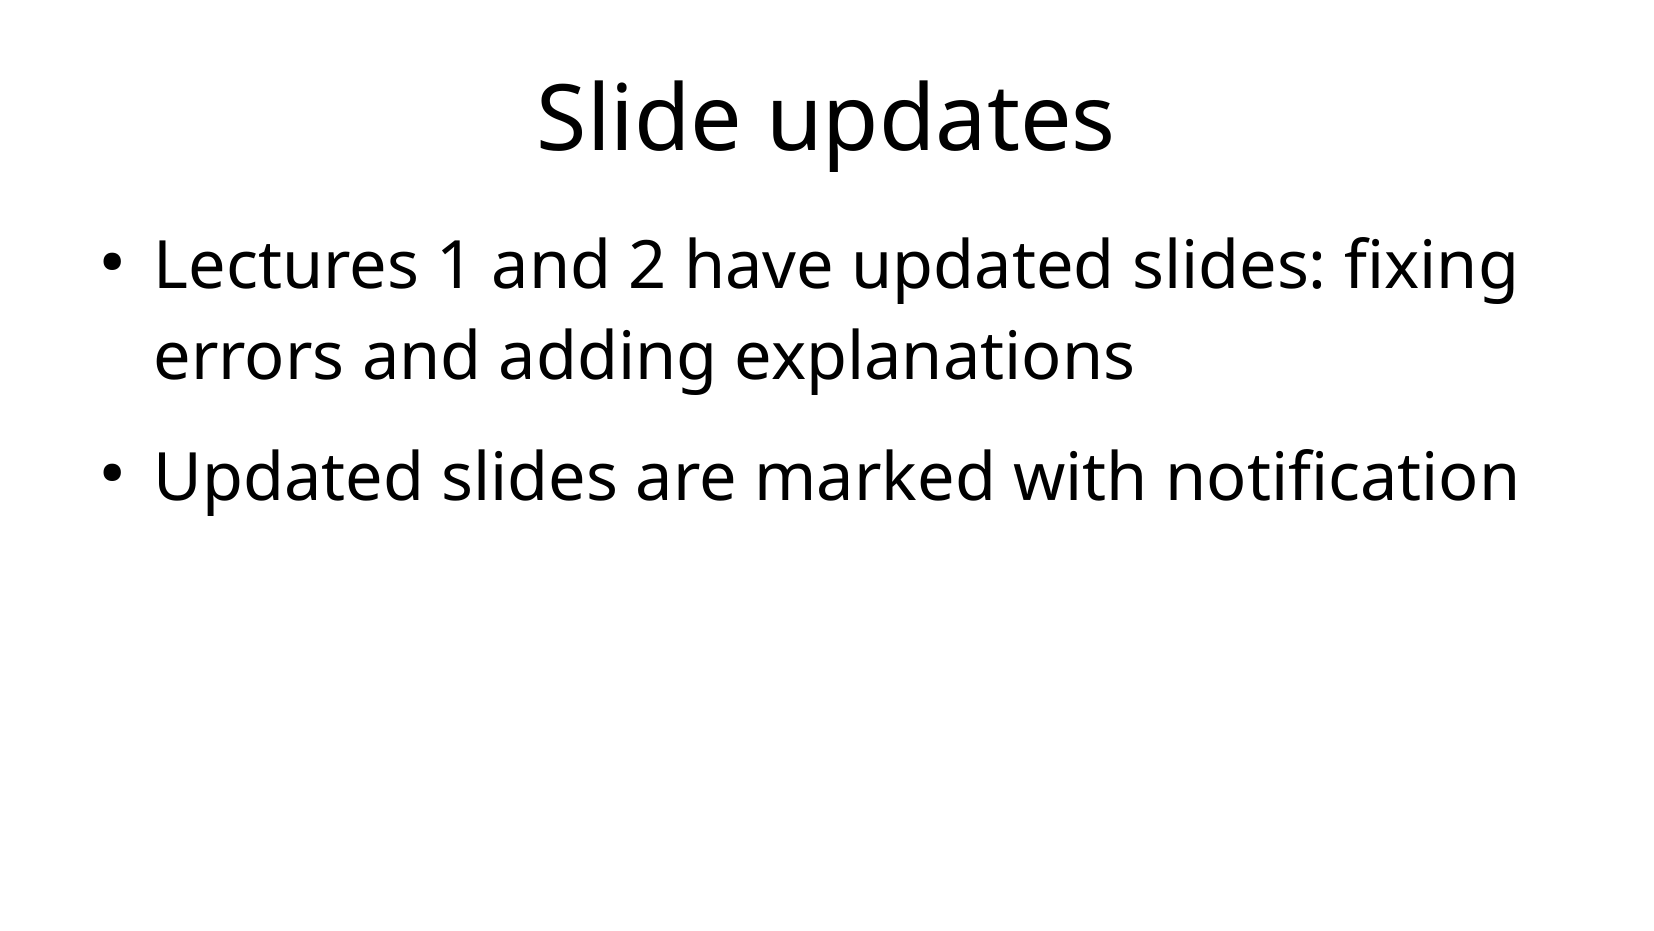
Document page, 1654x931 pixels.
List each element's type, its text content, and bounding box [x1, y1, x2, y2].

title Slide updates [82, 37, 1571, 193]
list Lectures 1 and 2 have updated slides: fixing errors and adding explanations Updated slides are marked with notification [82, 217, 1571, 758]
